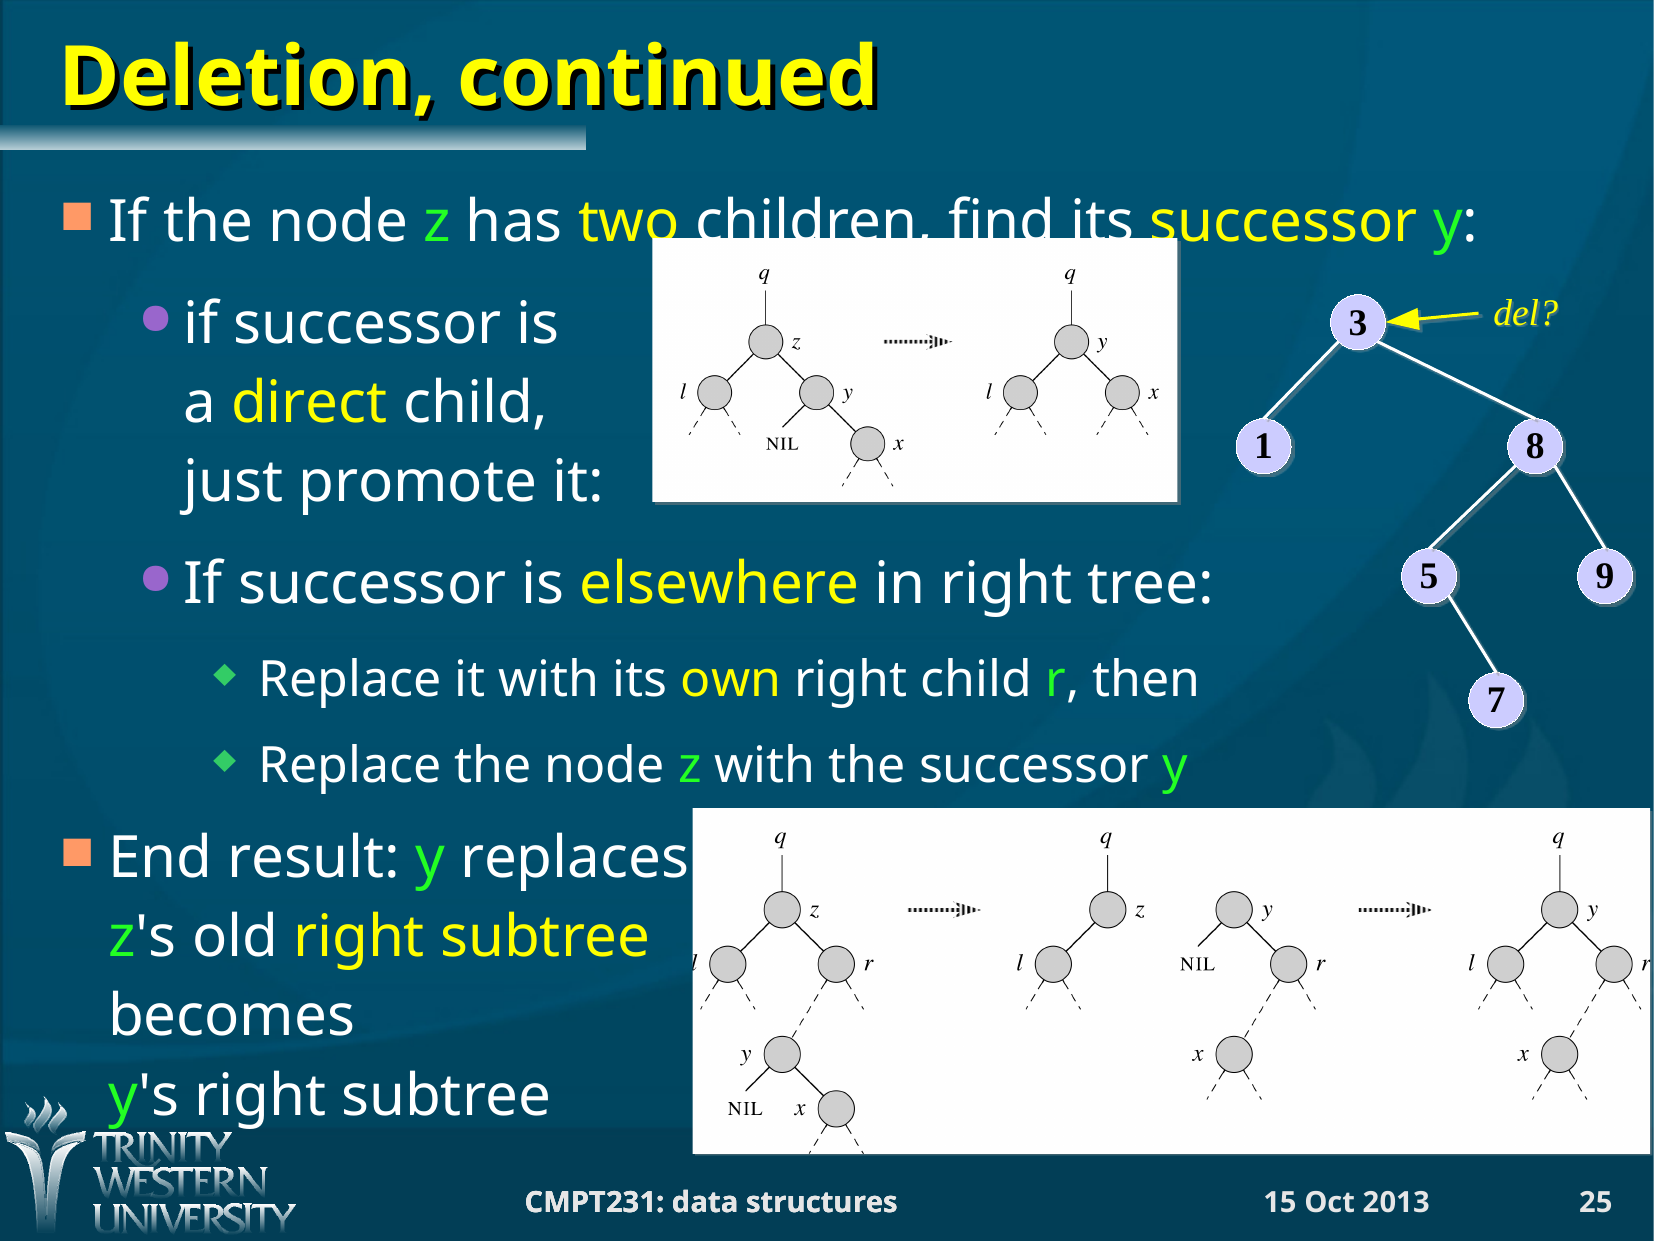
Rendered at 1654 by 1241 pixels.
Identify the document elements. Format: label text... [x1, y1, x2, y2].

picture [38, 1227, 54, 1232]
picture [653, 238, 1178, 502]
text_box 8 [37, 1202, 47, 1210]
text_box * [48, 1211, 56, 1216]
text_box 8 [48, 1205, 56, 1211]
text_box 5 [1401, 548, 1457, 604]
text_box 3 [1330, 294, 1386, 350]
title Deletion, continued [59, 19, 1578, 127]
picture [693, 808, 1654, 1155]
text_box * [38, 1211, 46, 1216]
picture [1597, 567, 1635, 606]
list If the node z has two children, find its successor y: if successor is a direct child, just promote it: If successor is elsewhere in right tree: Replace it with its own right child r, then Replace the node z with the successor y End result: y replaces z, and the rest of z's old right subtree becomes y's right subtree [63, 179, 1597, 1109]
text_box 9 [1577, 548, 1633, 604]
text_box 8 [1507, 418, 1563, 474]
text_box del? [1478, 282, 1590, 344]
text_box 1 [1236, 418, 1292, 474]
text_box 7 [1468, 672, 1524, 728]
